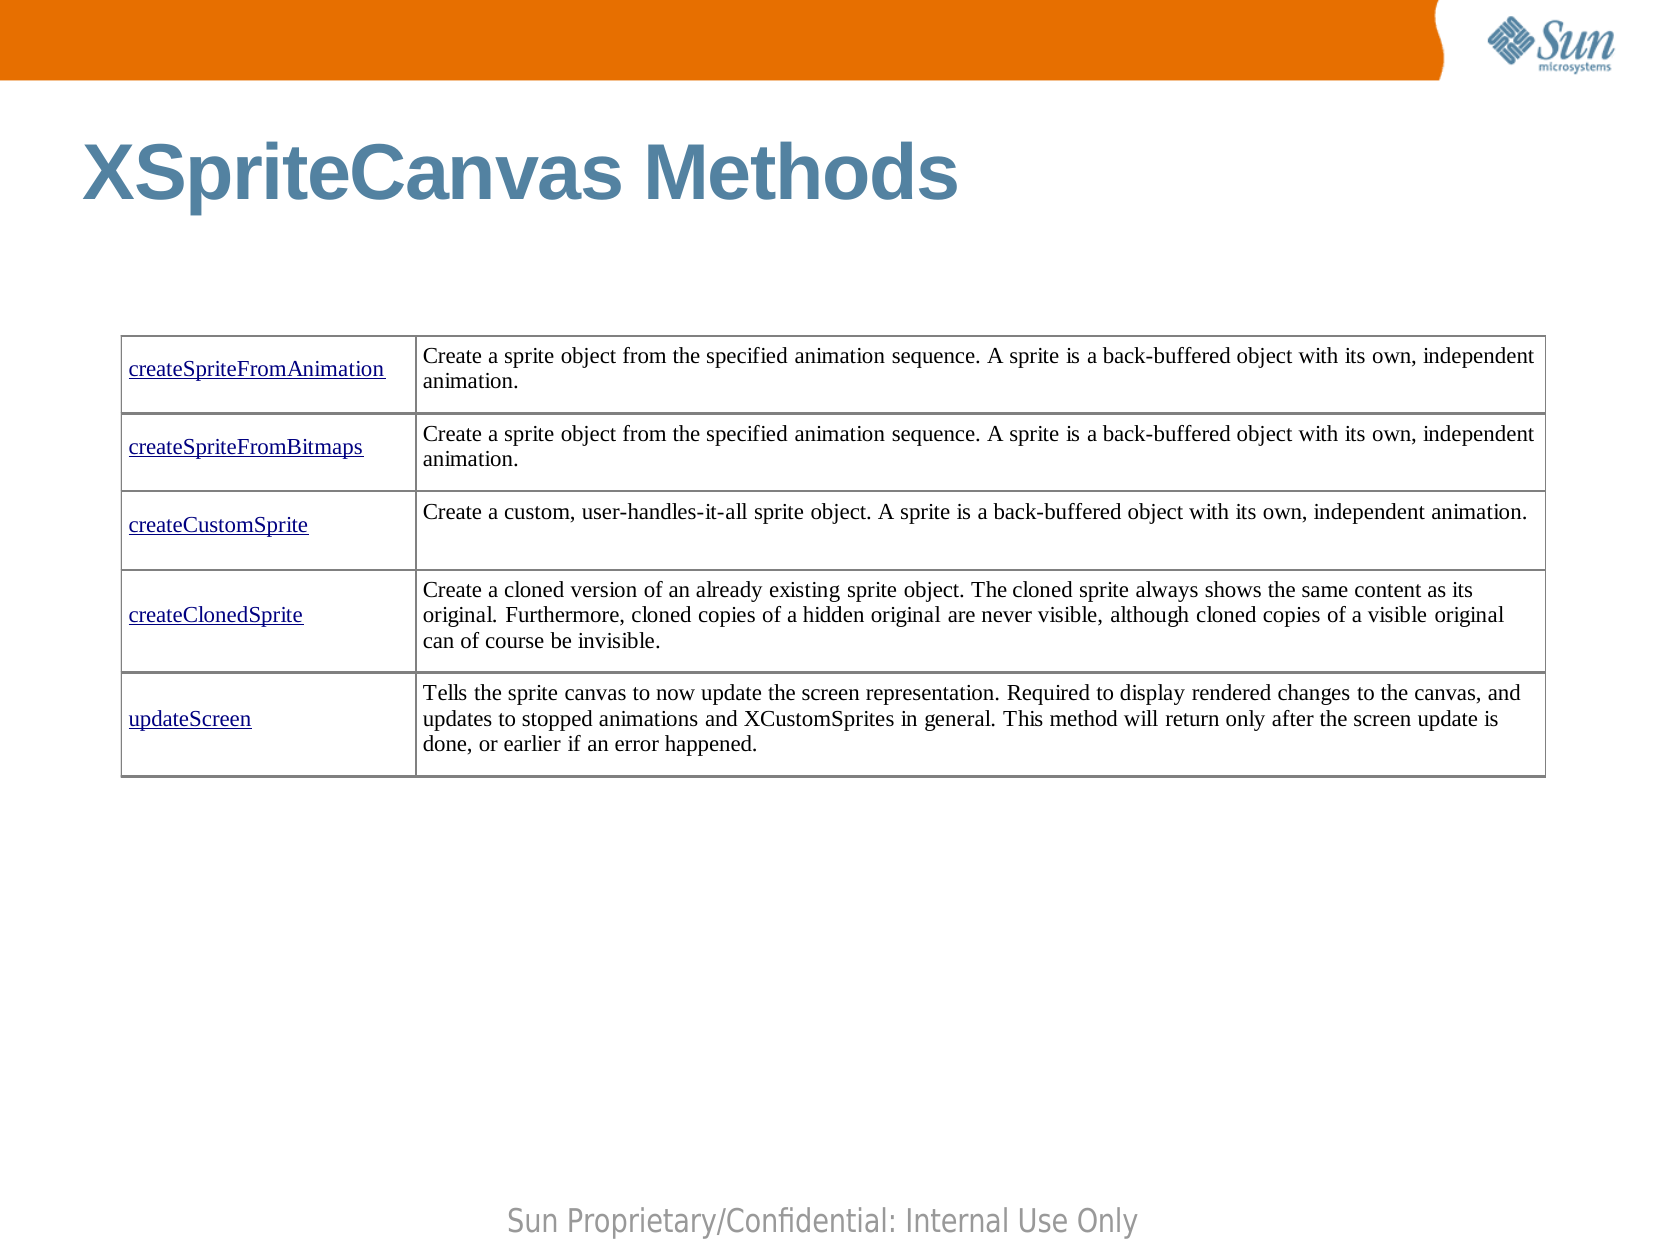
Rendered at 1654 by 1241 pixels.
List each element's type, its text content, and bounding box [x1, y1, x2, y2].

title XSpriteCanvas Methods [82, 135, 1585, 251]
chart [120, 329, 1546, 1146]
picture [0, 0, 1654, 83]
